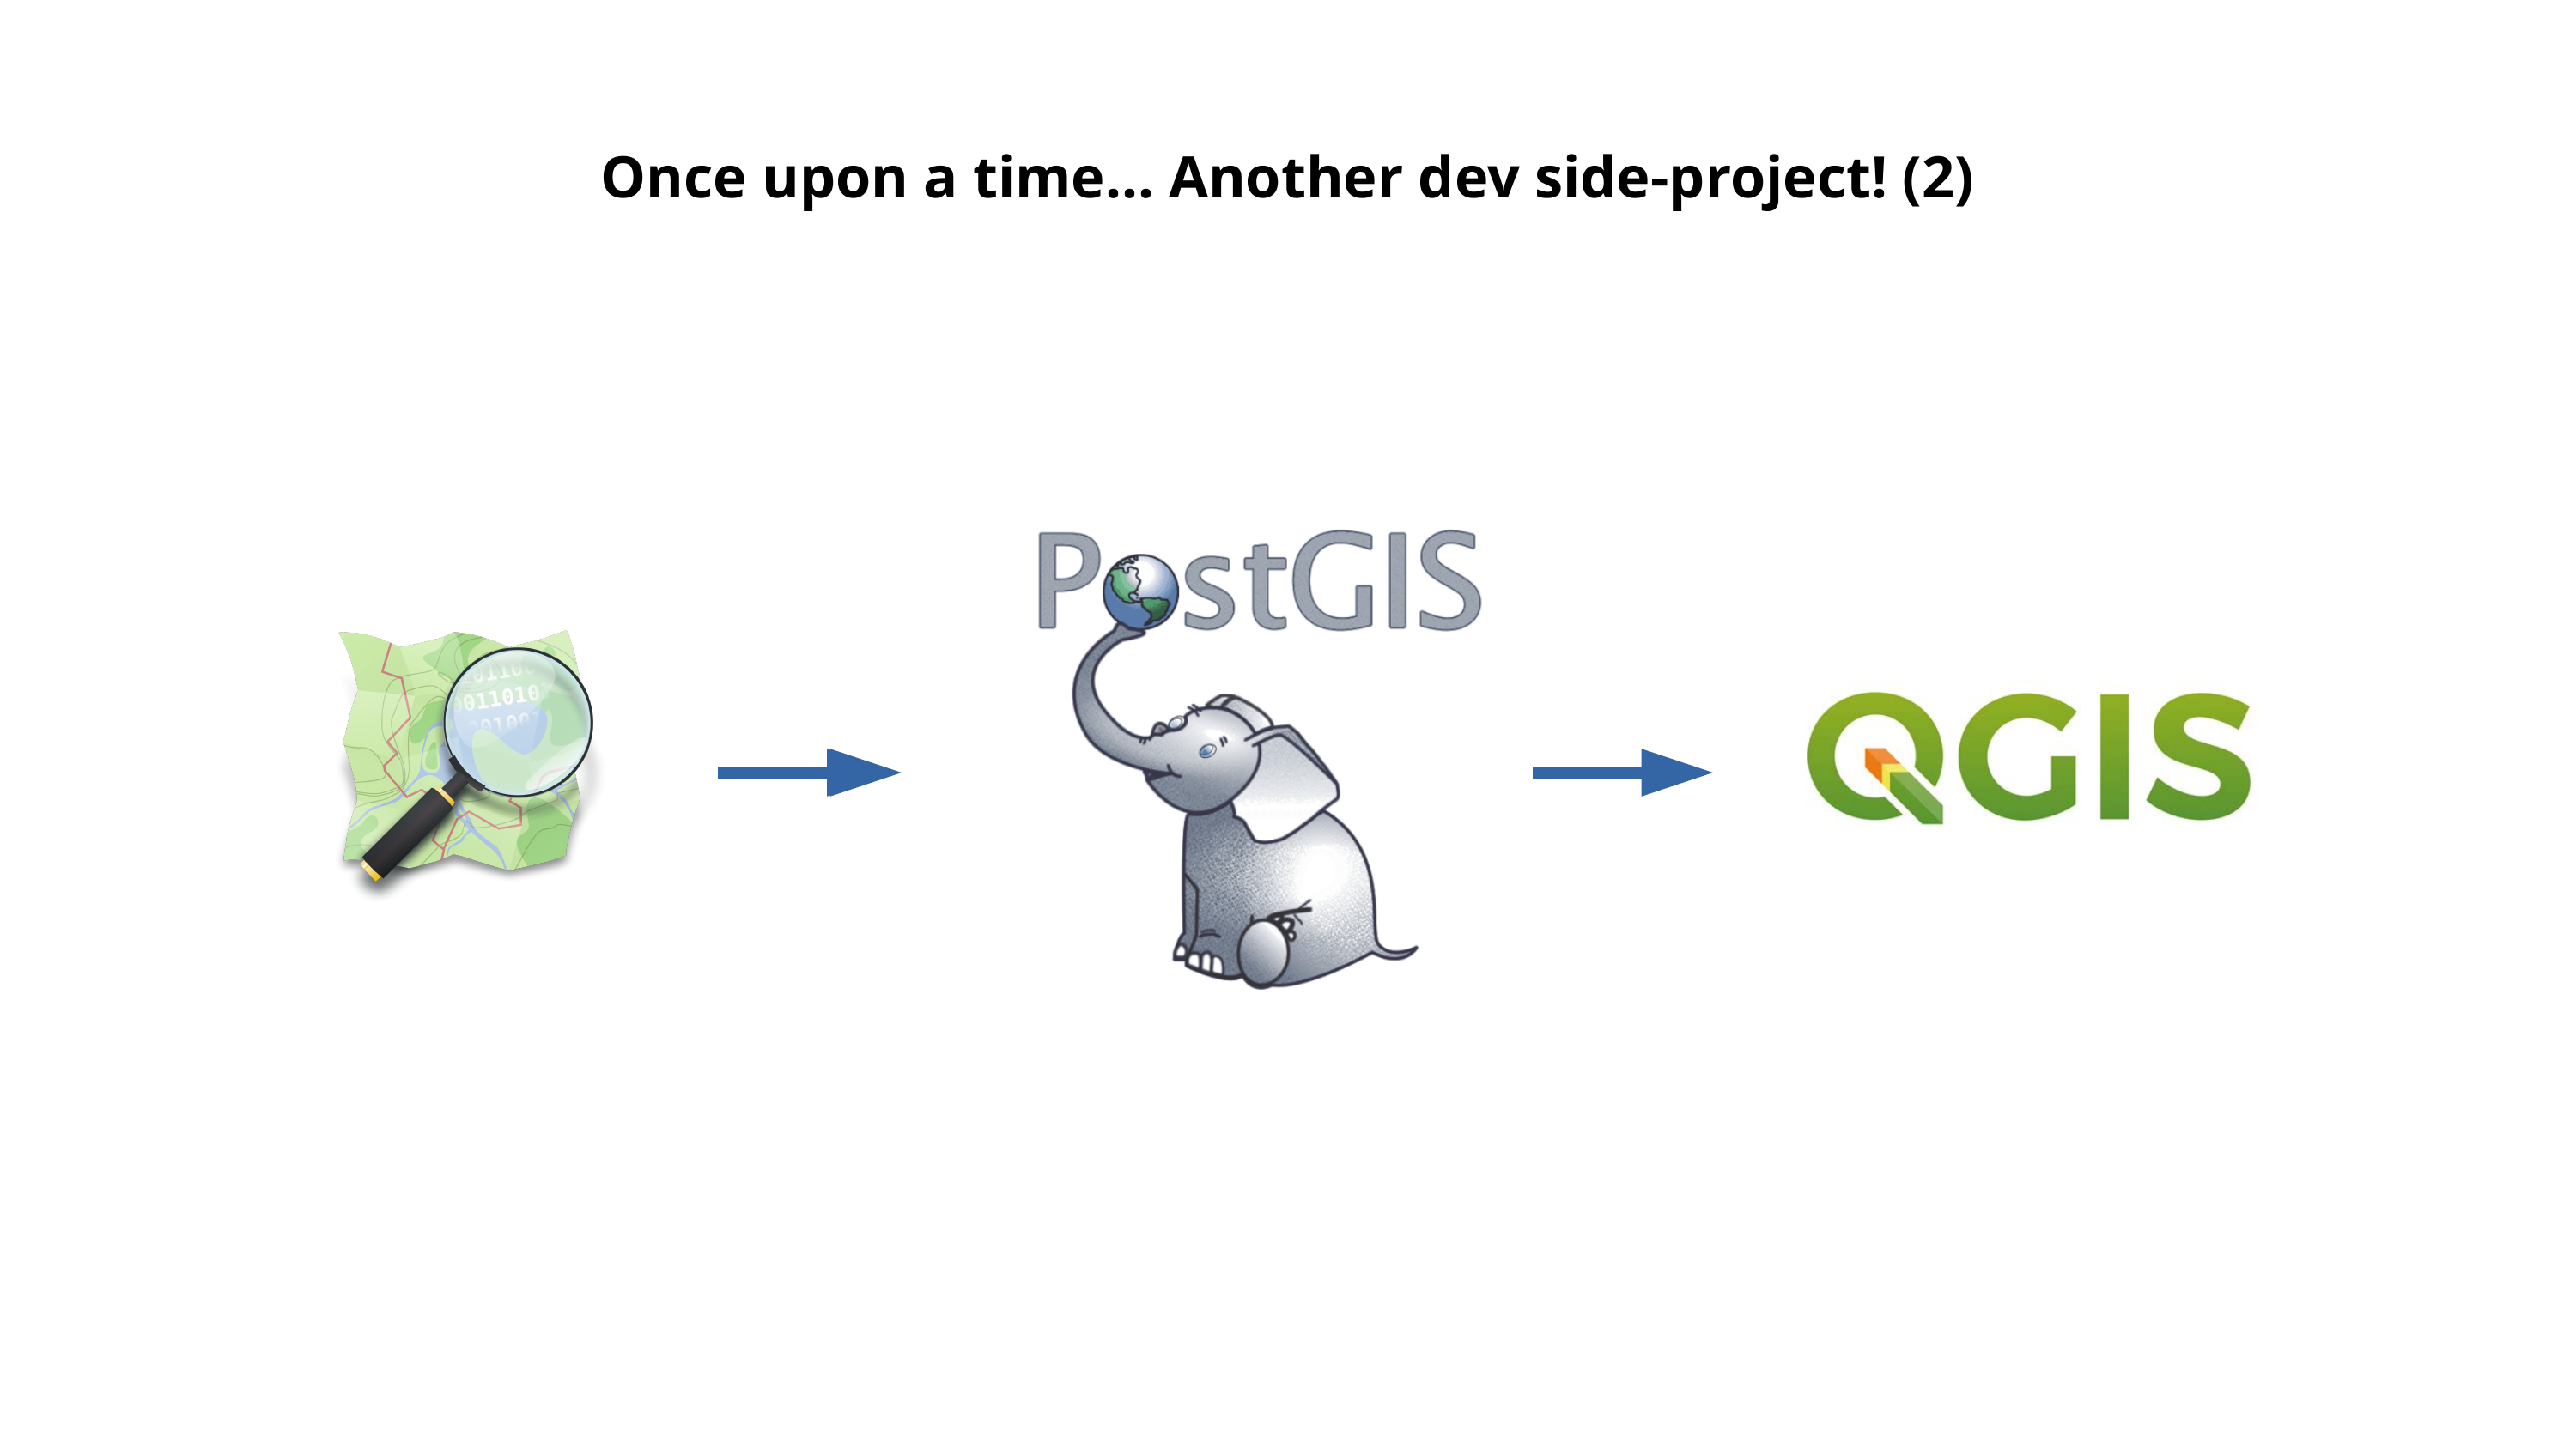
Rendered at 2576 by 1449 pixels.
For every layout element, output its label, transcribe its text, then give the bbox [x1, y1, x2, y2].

picture [329, 630, 606, 907]
text_box Once upon a time… Another dev side-project! (2) [386, 128, 2190, 209]
picture [1790, 615, 2268, 902]
picture [1030, 514, 1490, 1001]
